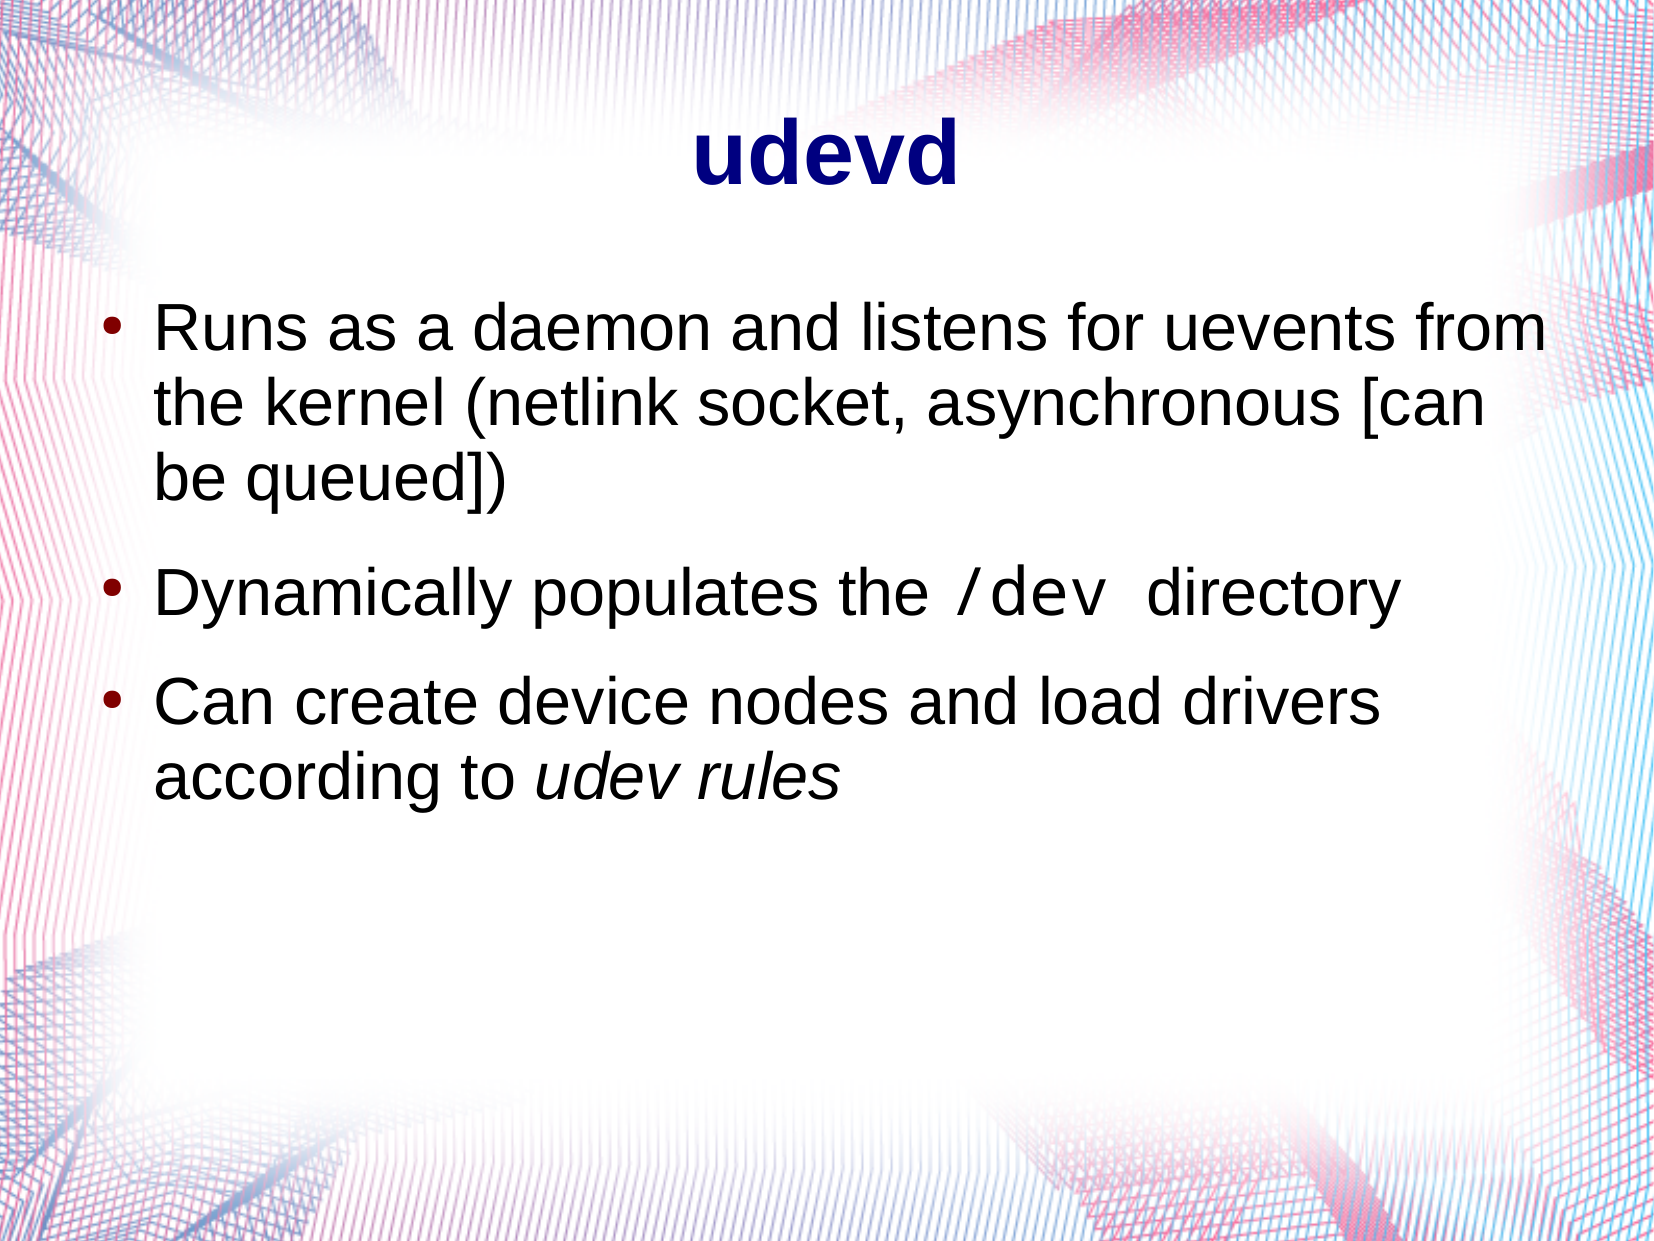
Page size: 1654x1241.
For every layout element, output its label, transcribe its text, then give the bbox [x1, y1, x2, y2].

title udevd [82, 49, 1571, 257]
picture [0, 0, 1654, 1241]
list Runs as a daemon and listens for uevents from the kernel (netlink socket, asynchronous [can be queued]) Dynamically populates the /dev directory Can create device nodes and load drivers according to udev rules [82, 290, 1571, 1109]
